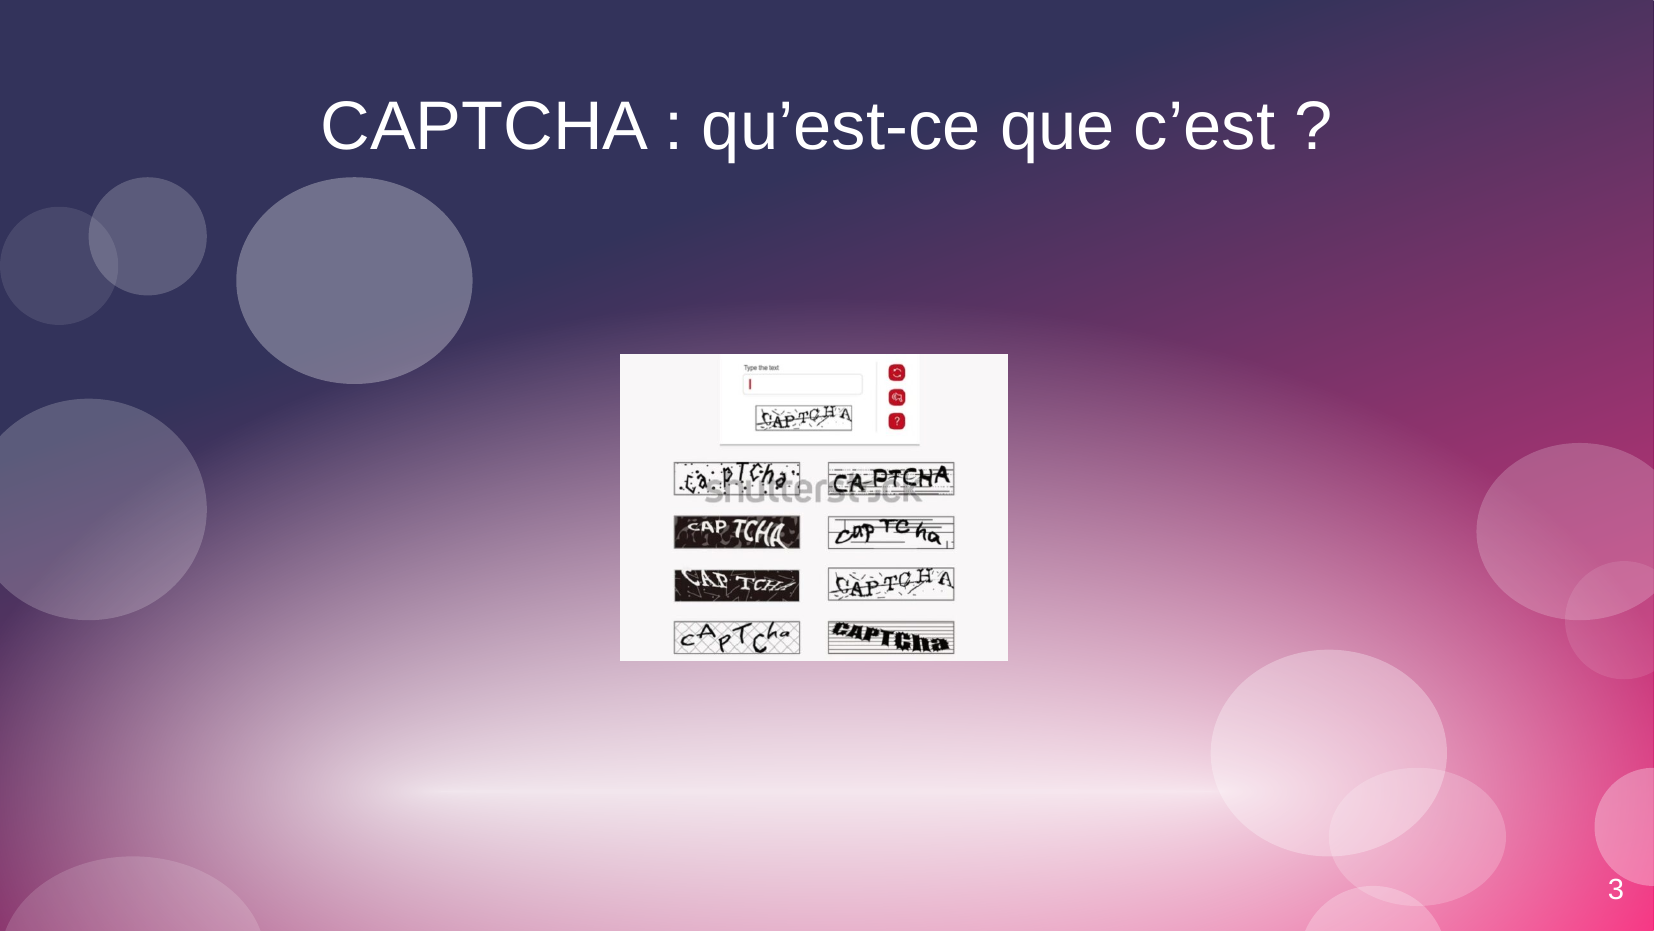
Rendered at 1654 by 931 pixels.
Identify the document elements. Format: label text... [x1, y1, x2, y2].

picture [620, 354, 1008, 661]
title CAPTCHA : qu’est-ce que c’est ? [88, 44, 1565, 207]
